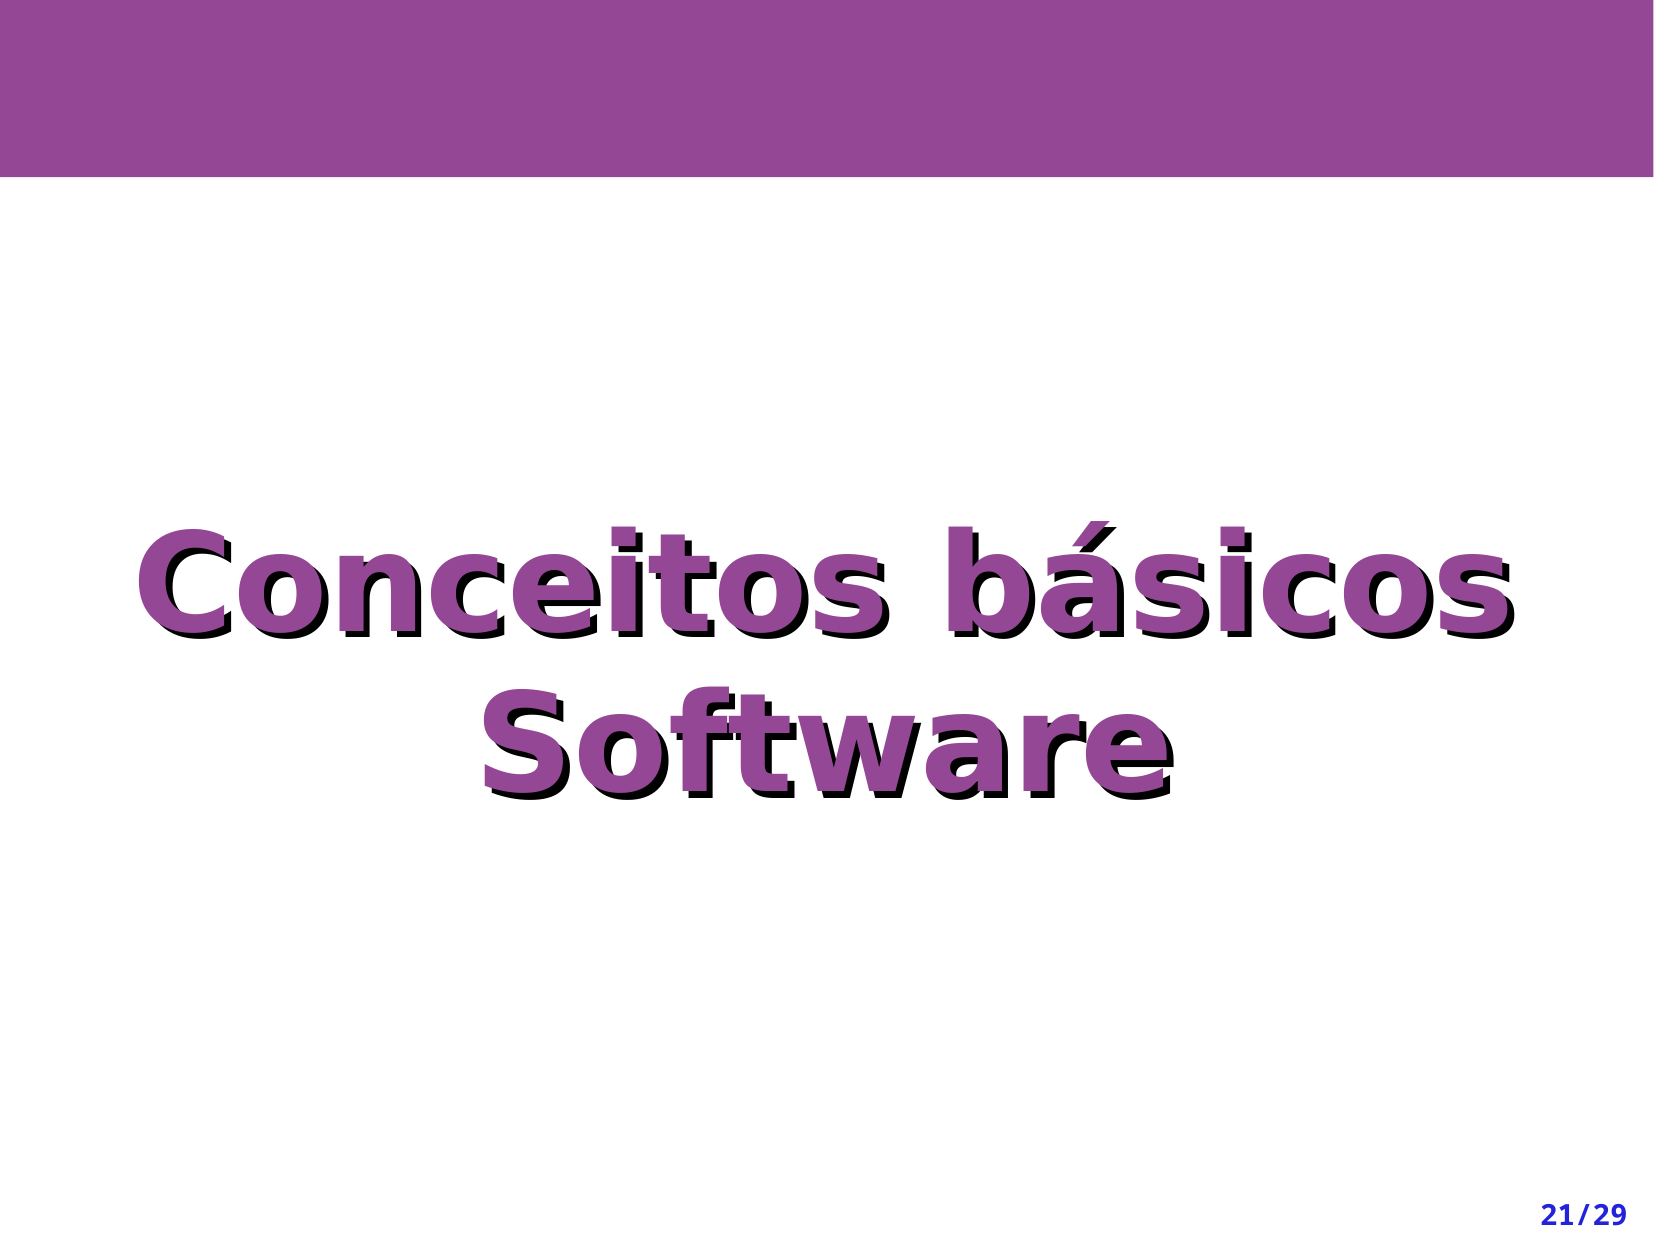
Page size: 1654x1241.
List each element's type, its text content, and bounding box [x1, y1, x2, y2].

text_box Conceitos básicos Software [118, 496, 1532, 832]
